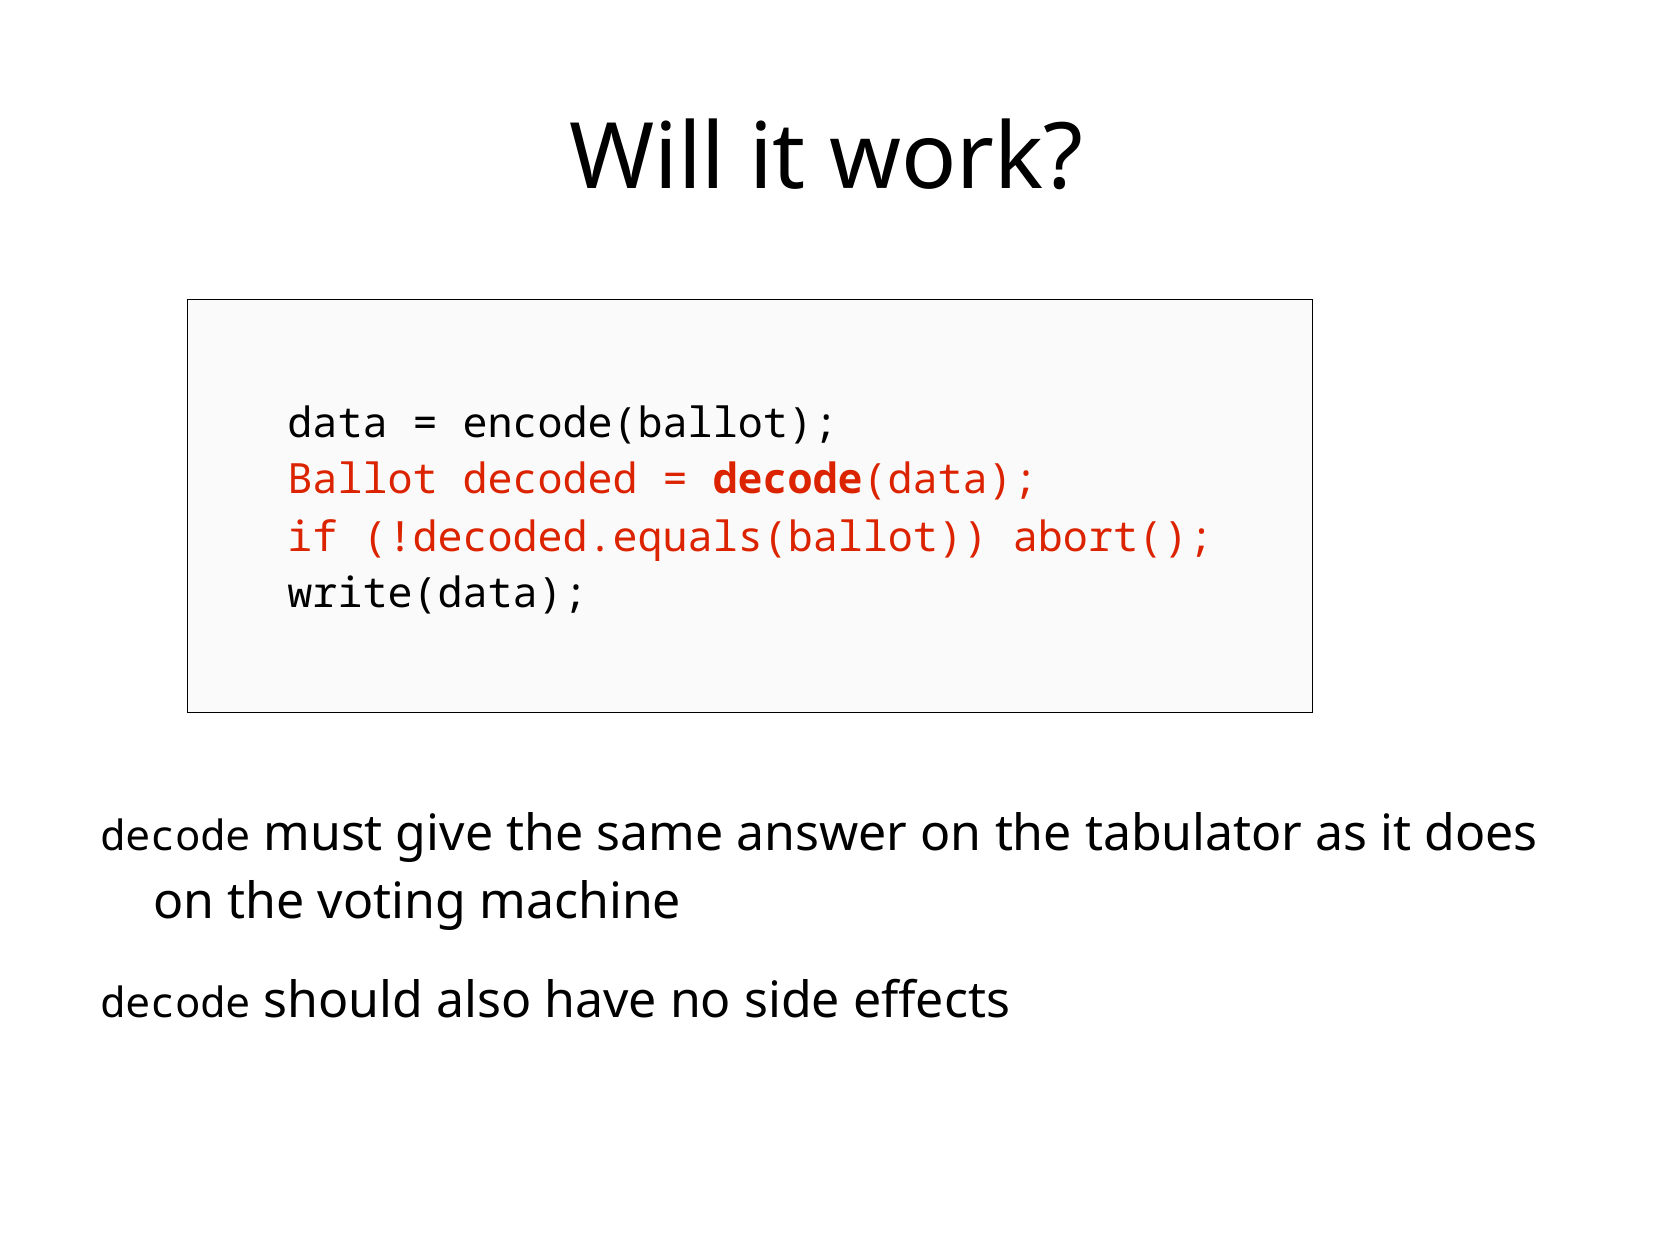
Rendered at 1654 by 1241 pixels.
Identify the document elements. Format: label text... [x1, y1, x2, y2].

text_box data = encode(ballot); Ballot decoded = decode(data); if (!decoded.equals(ballot)) abort(); write(data); [187, 299, 1313, 713]
list decode must give the same answer on the tabulator as it does on the voting machine decode should also have no side effects [82, 750, 1571, 1094]
title Will it work? [82, 56, 1571, 250]
